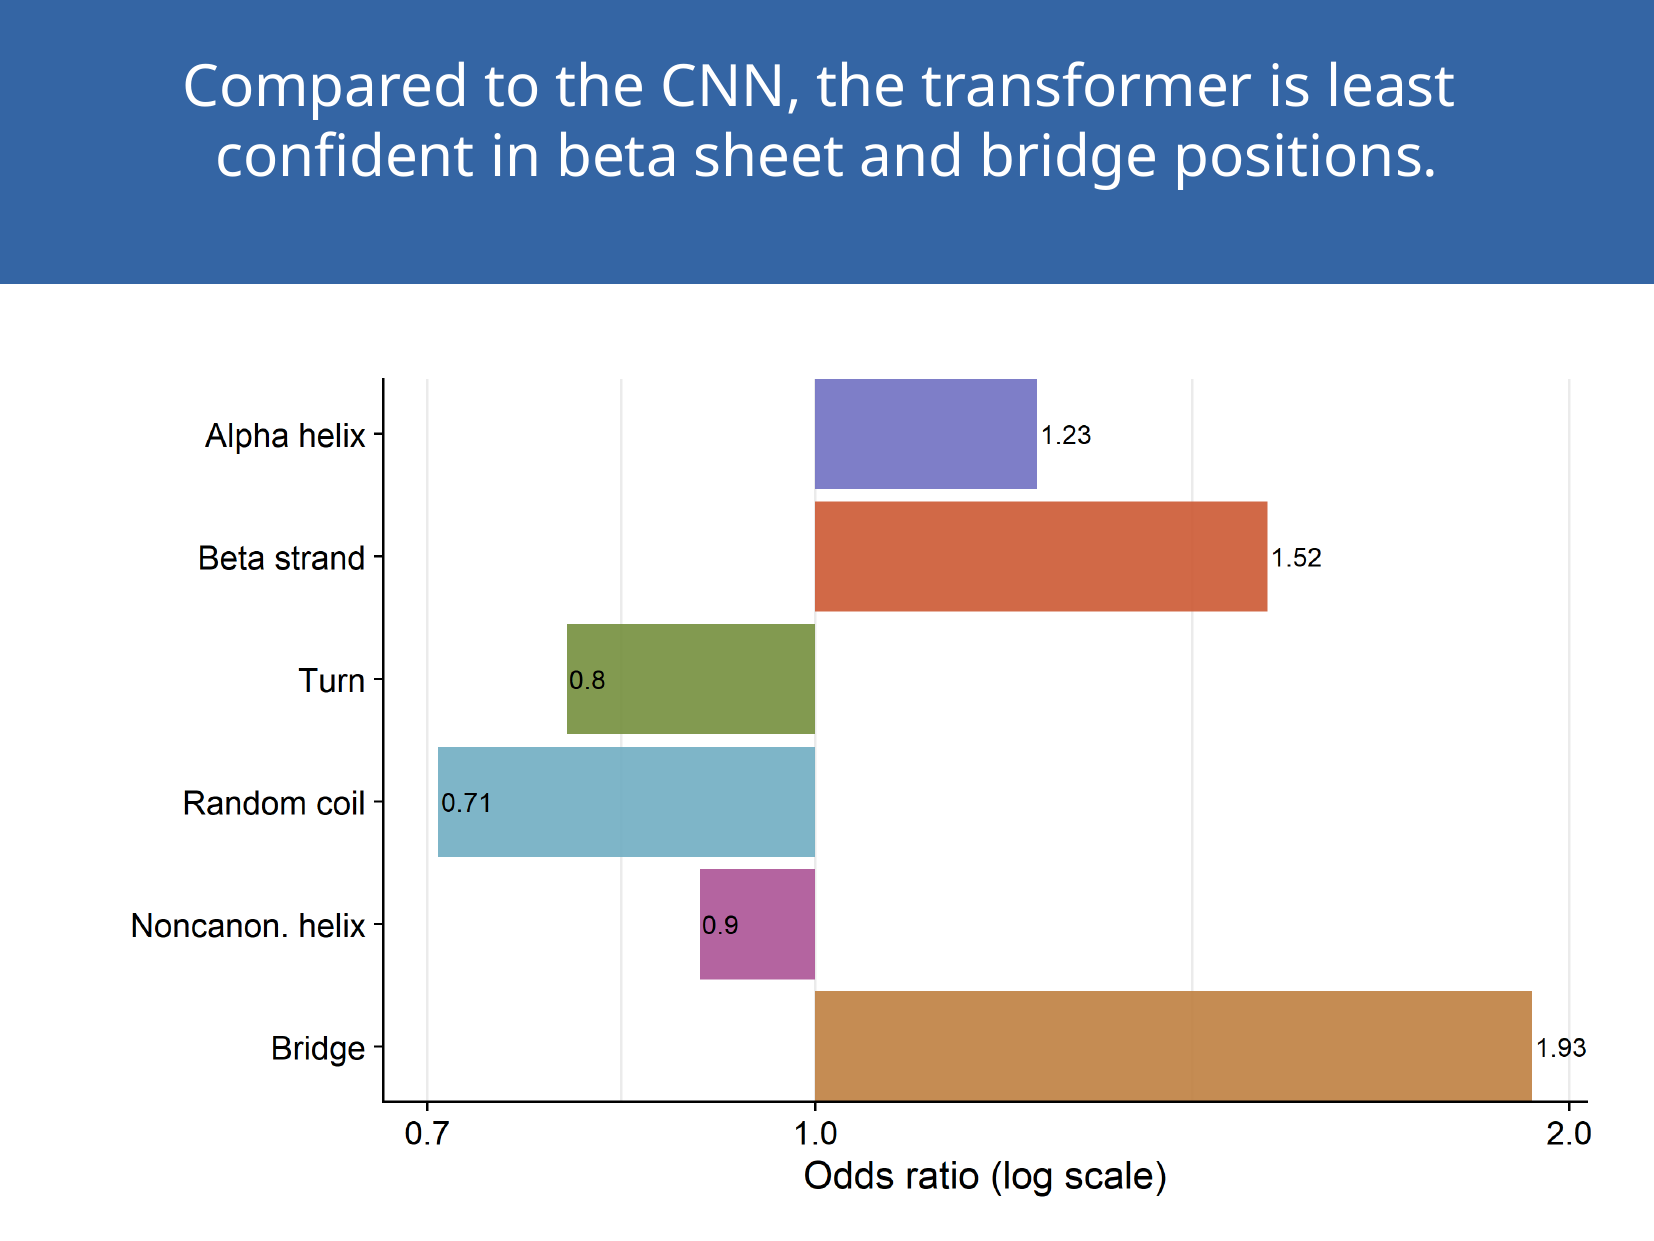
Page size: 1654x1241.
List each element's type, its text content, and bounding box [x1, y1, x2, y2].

text_box Compared to the CNN, the transformer is least confident in beta sheet and bridge positions. [0, 0, 1654, 284]
picture [66, 360, 1606, 1216]
